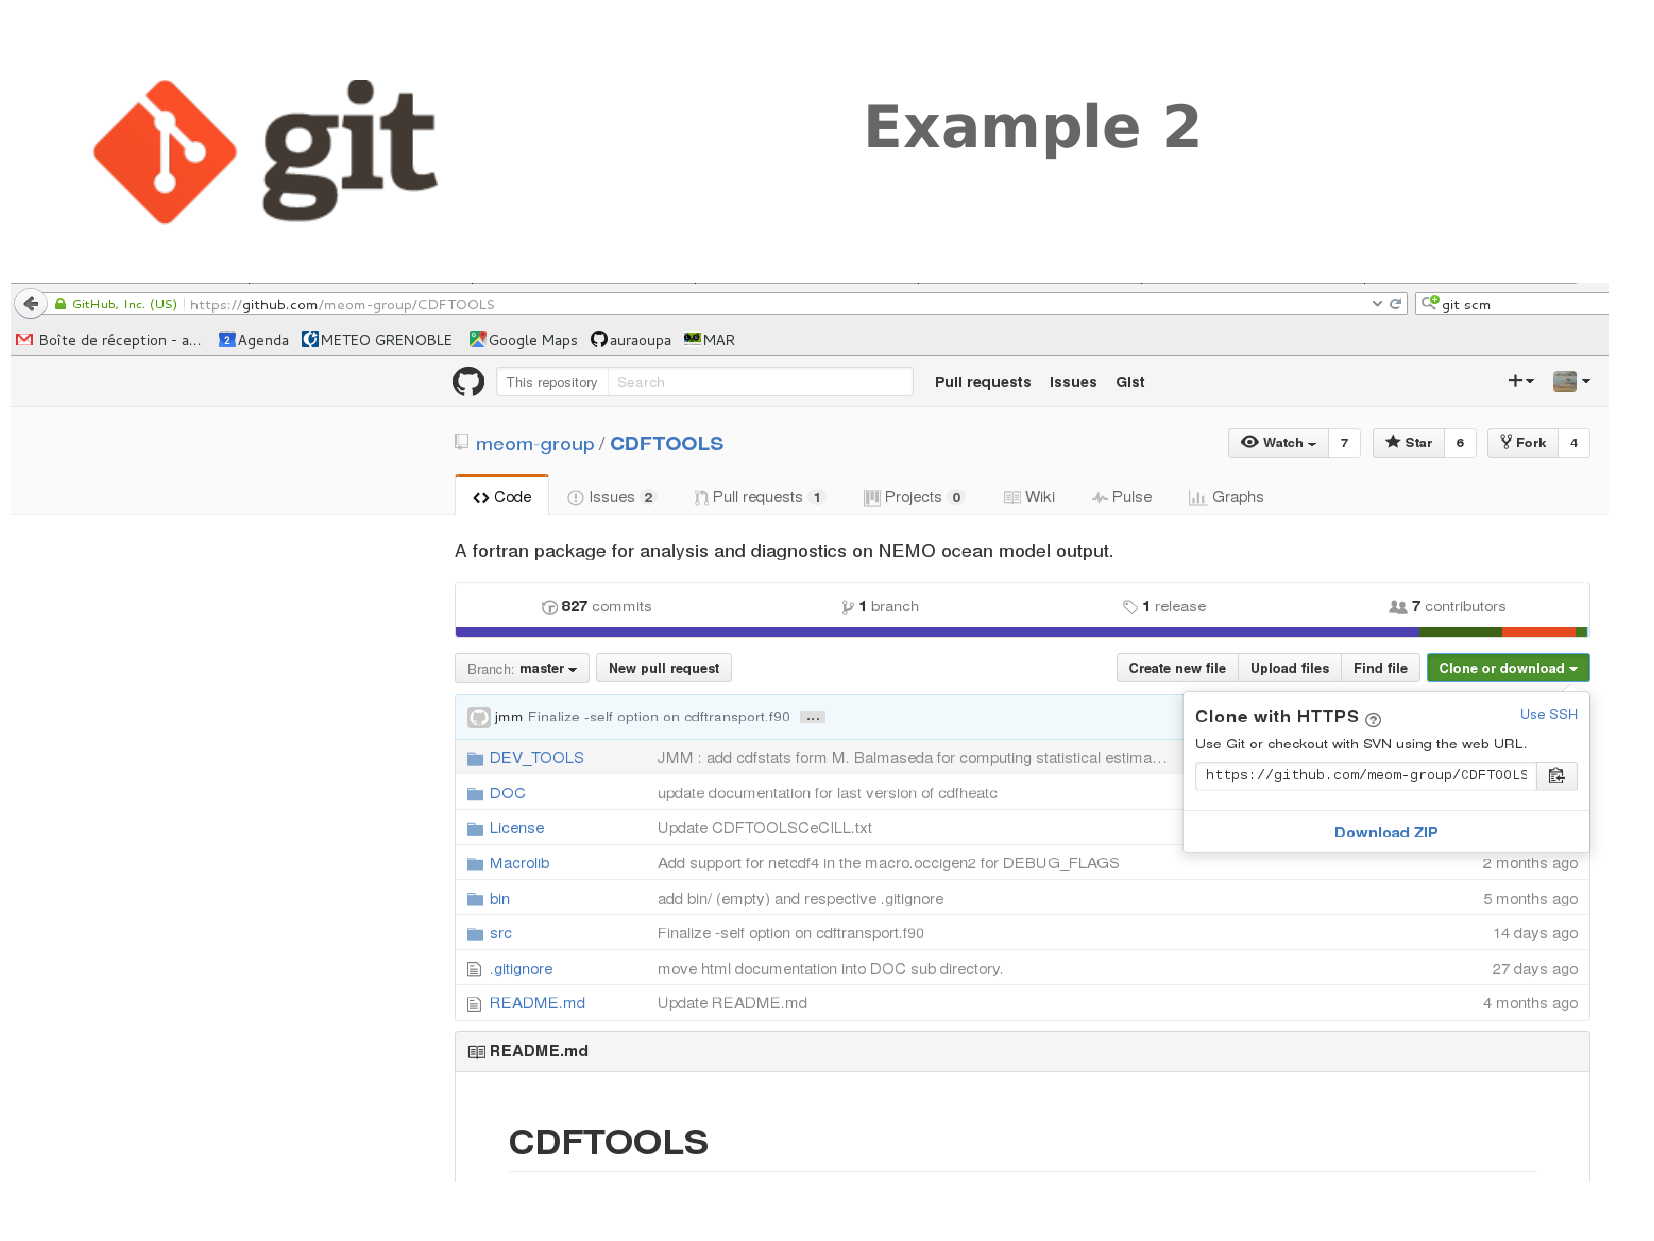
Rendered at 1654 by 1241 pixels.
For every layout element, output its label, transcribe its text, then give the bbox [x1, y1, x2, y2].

picture [93, 80, 438, 225]
picture [11, 283, 1609, 1182]
text_box Example 2 [732, 85, 1335, 237]
